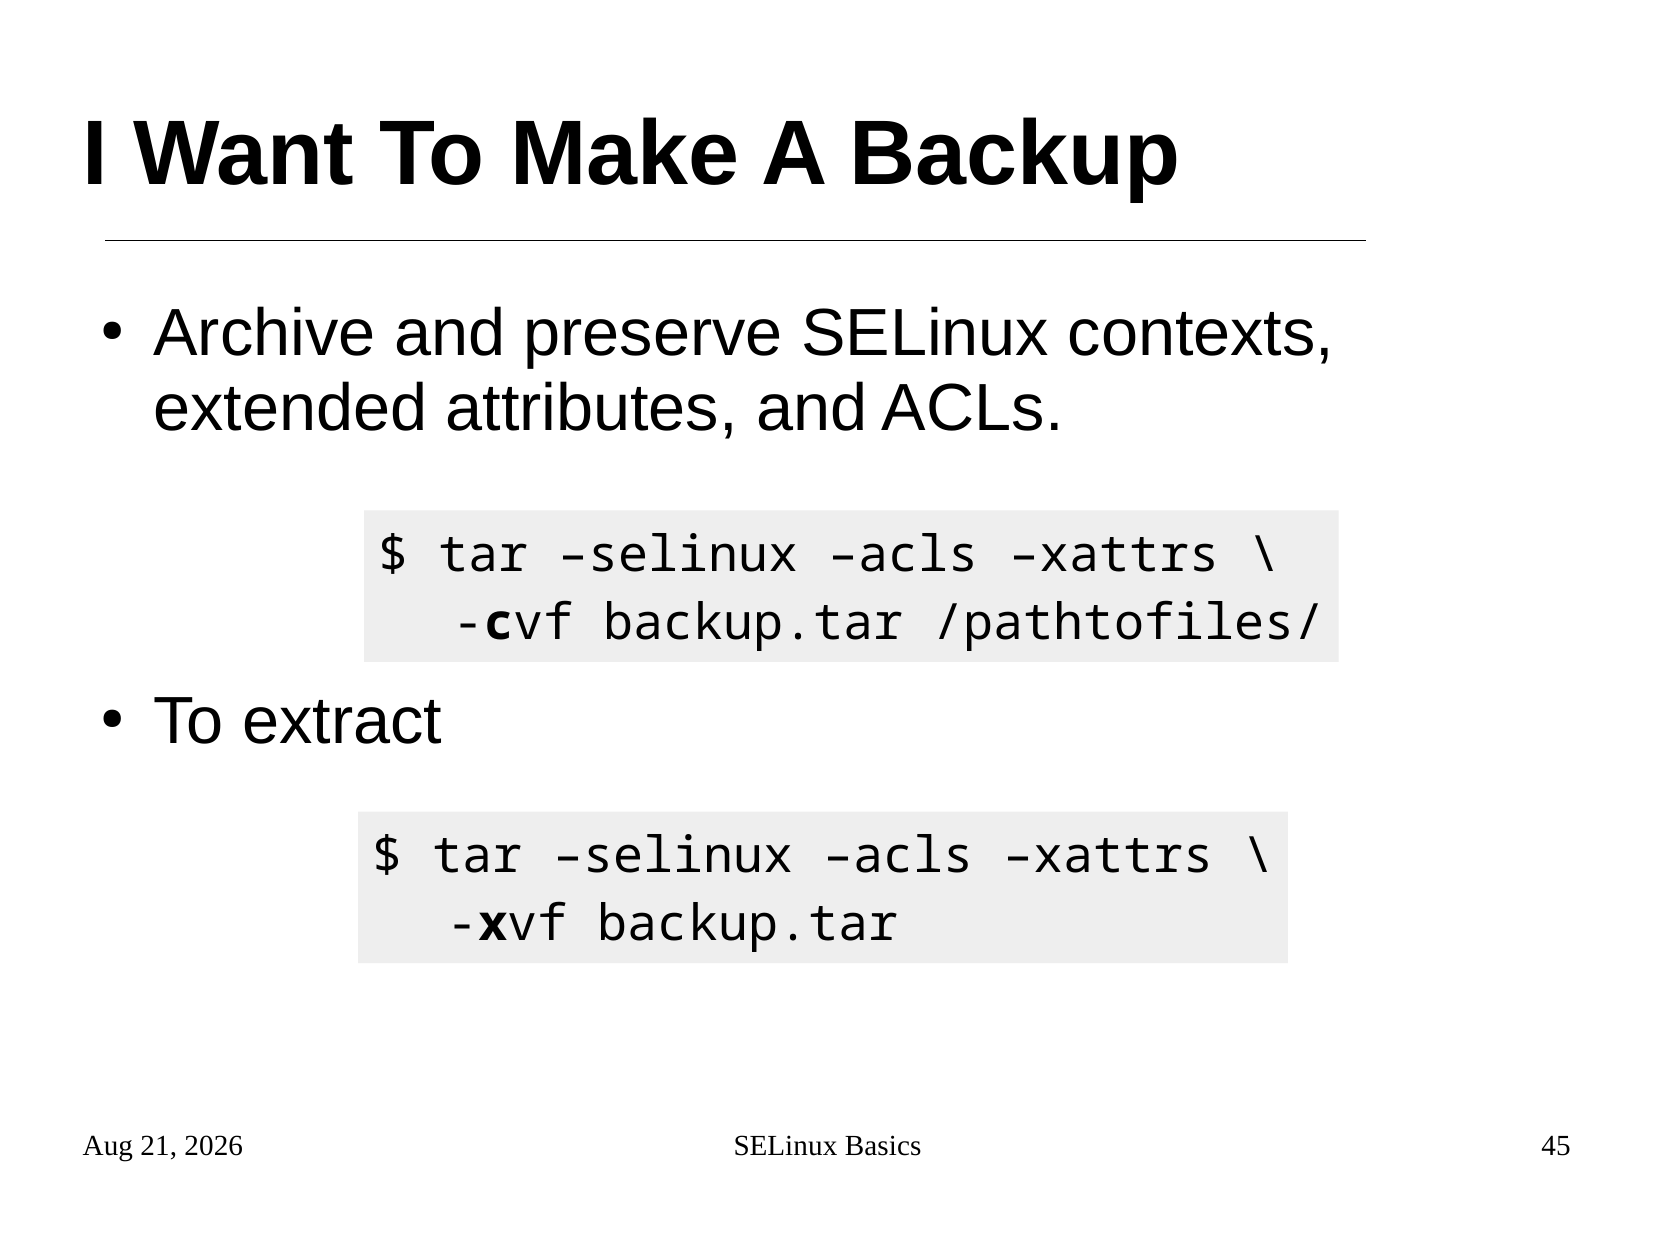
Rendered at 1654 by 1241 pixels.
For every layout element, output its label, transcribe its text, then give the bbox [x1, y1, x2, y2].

text_box $ tar –selinux –acls –xattrs \ -xvf backup.tar [358, 811, 1288, 944]
list Archive and preserve SELinux contexts, extended attributes, and ACLs. To extract [82, 295, 1571, 1015]
title I Want To Make A Backup [82, 49, 1571, 257]
text_box $ tar –selinux –acls –xattrs \ -cvf backup.tar /pathtofiles/ [364, 510, 1339, 643]
